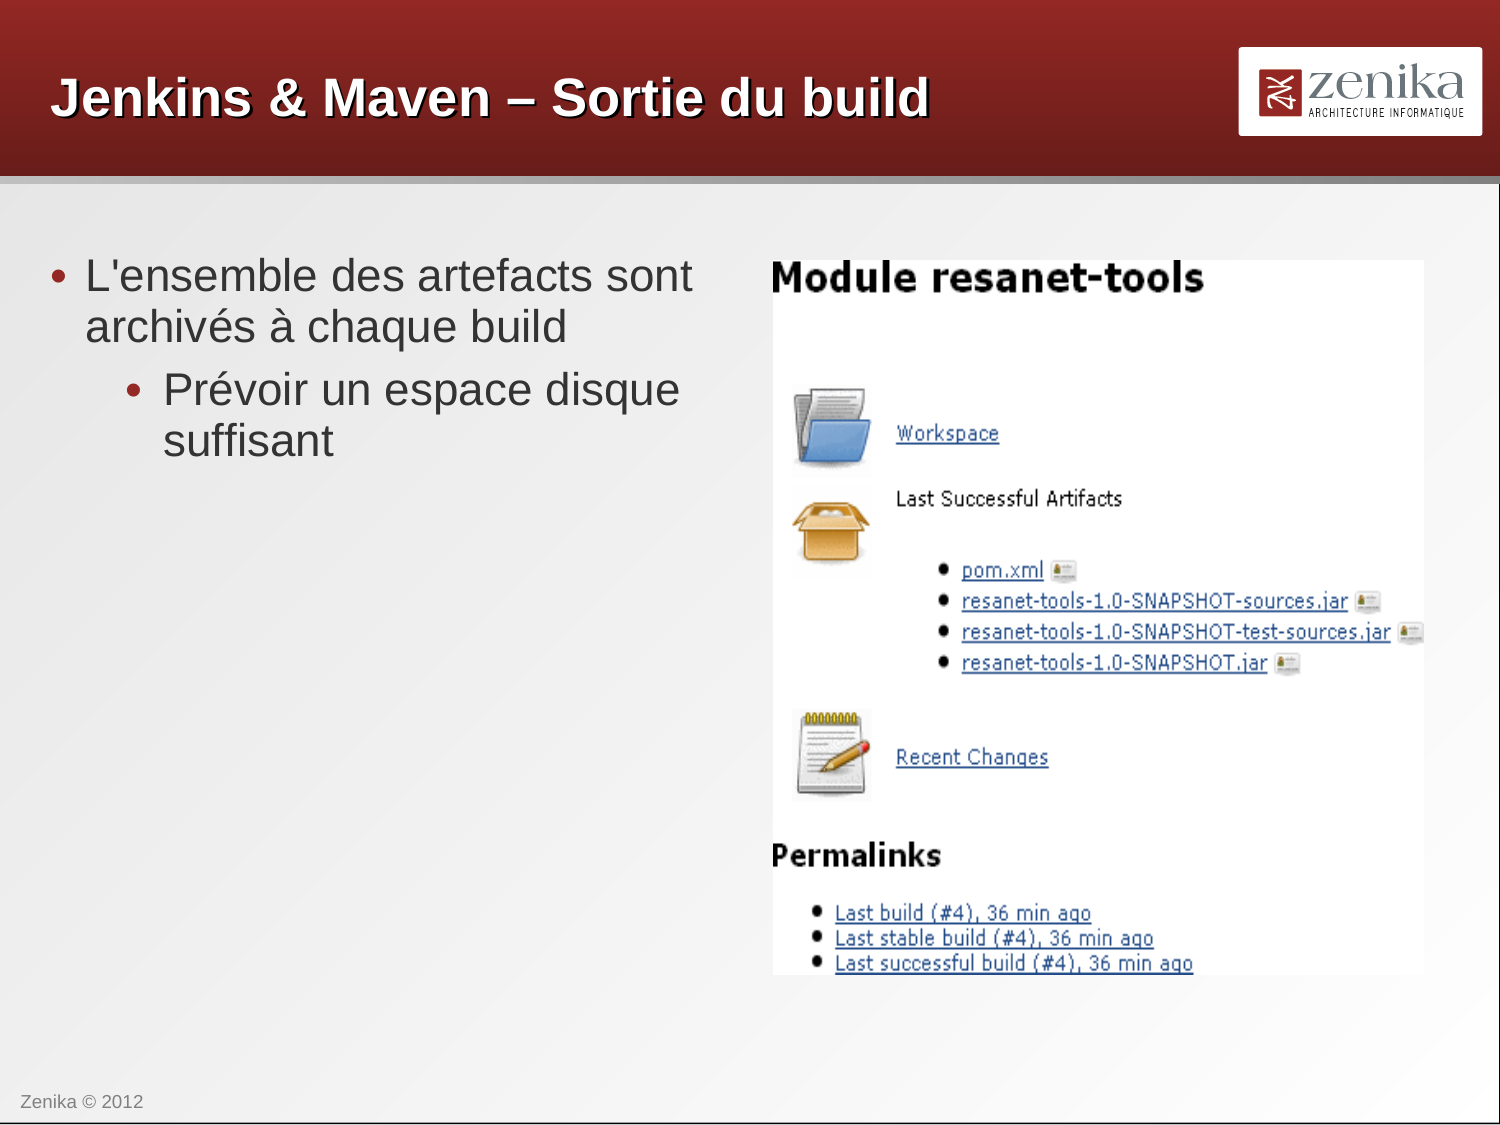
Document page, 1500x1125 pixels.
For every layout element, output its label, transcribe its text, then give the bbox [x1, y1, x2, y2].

picture [773, 260, 1424, 975]
list L'ensemble des artefacts sont archivés à chaque build Prévoir un espace disque suffisant [50, 249, 727, 1079]
title Jenkins & Maven – Sortie du build [50, 15, 1206, 180]
picture [1257, 58, 1464, 125]
